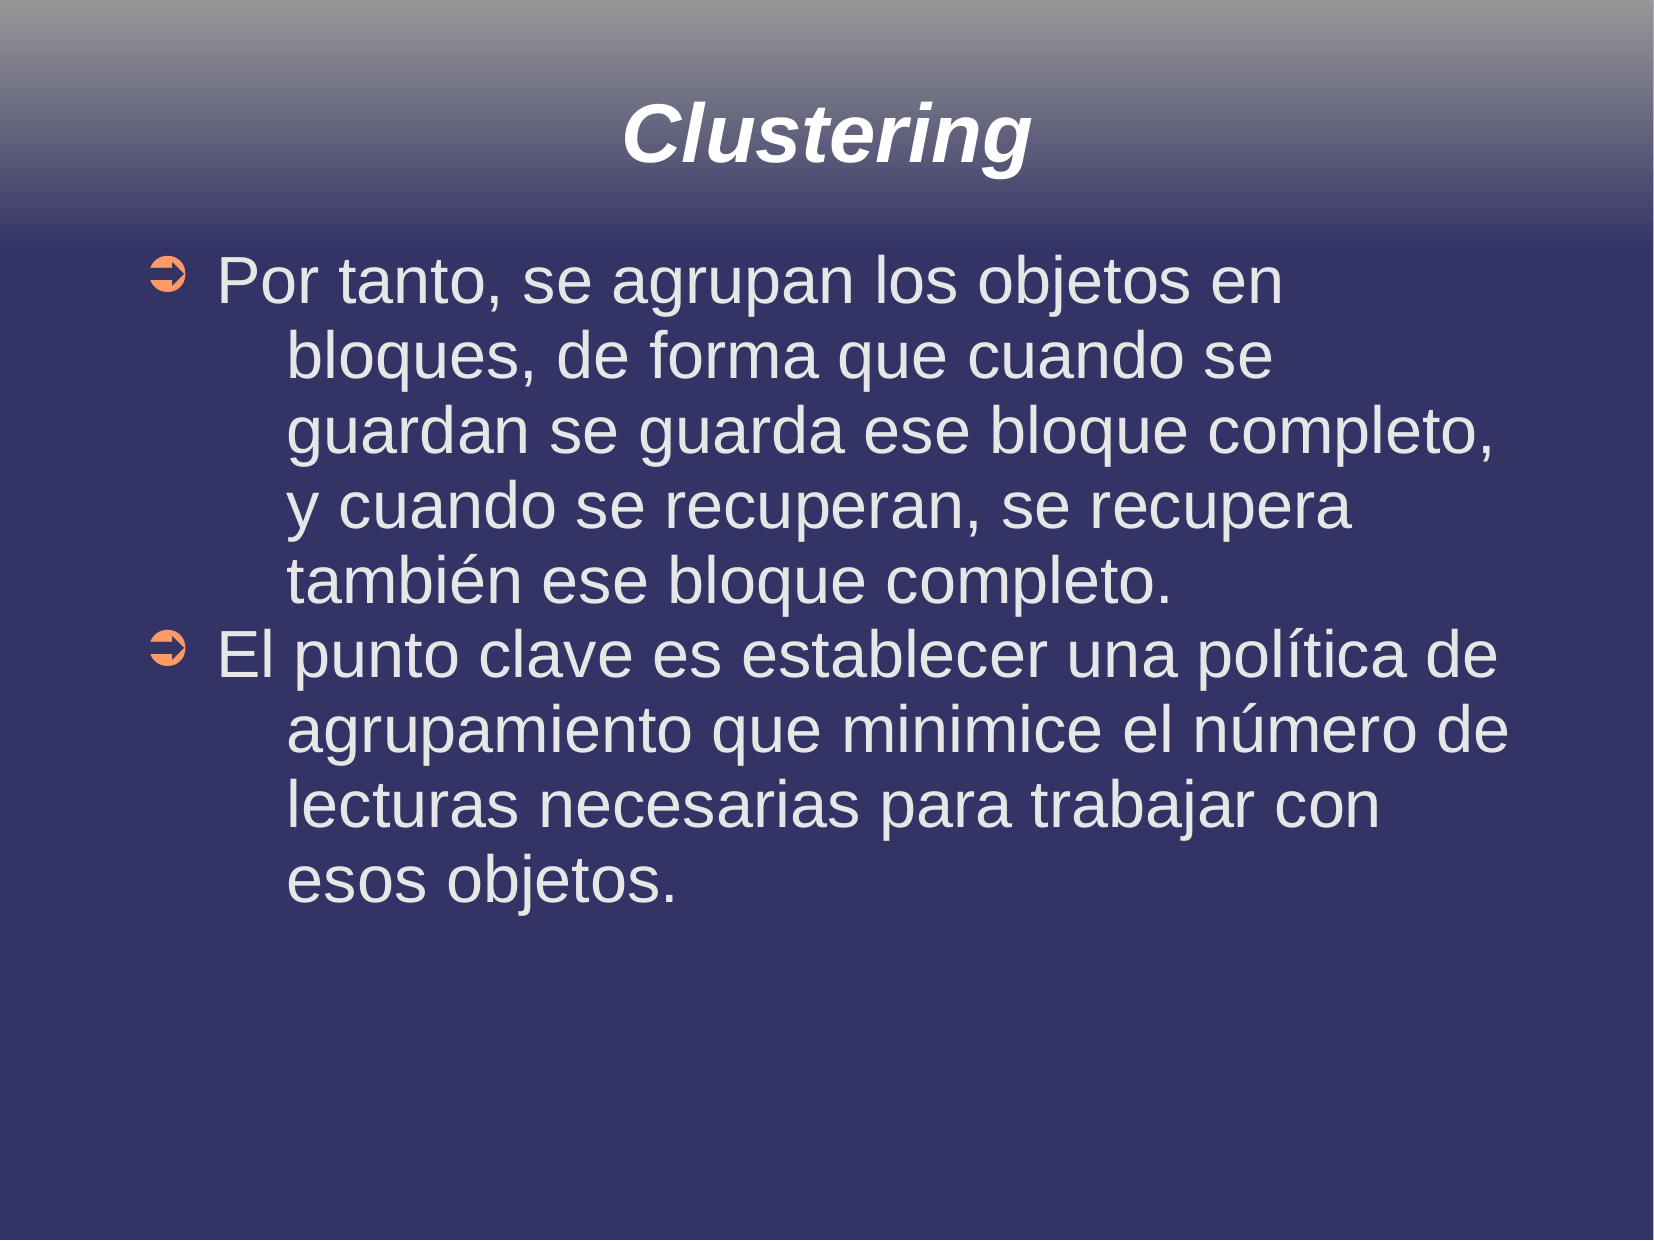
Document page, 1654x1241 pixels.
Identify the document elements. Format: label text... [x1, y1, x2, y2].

title Clustering [121, 30, 1534, 238]
list Por tanto, se agrupan los objetos en bloques, de forma que cuando se guardan se guarda ese bloque completo, y cuando se recuperan, se recupera también ese bloque completo. El punto clave es establecer una política de agrupamiento que minimice el número de lecturas necesarias para trabajar con esos objetos. [121, 243, 1534, 1025]
